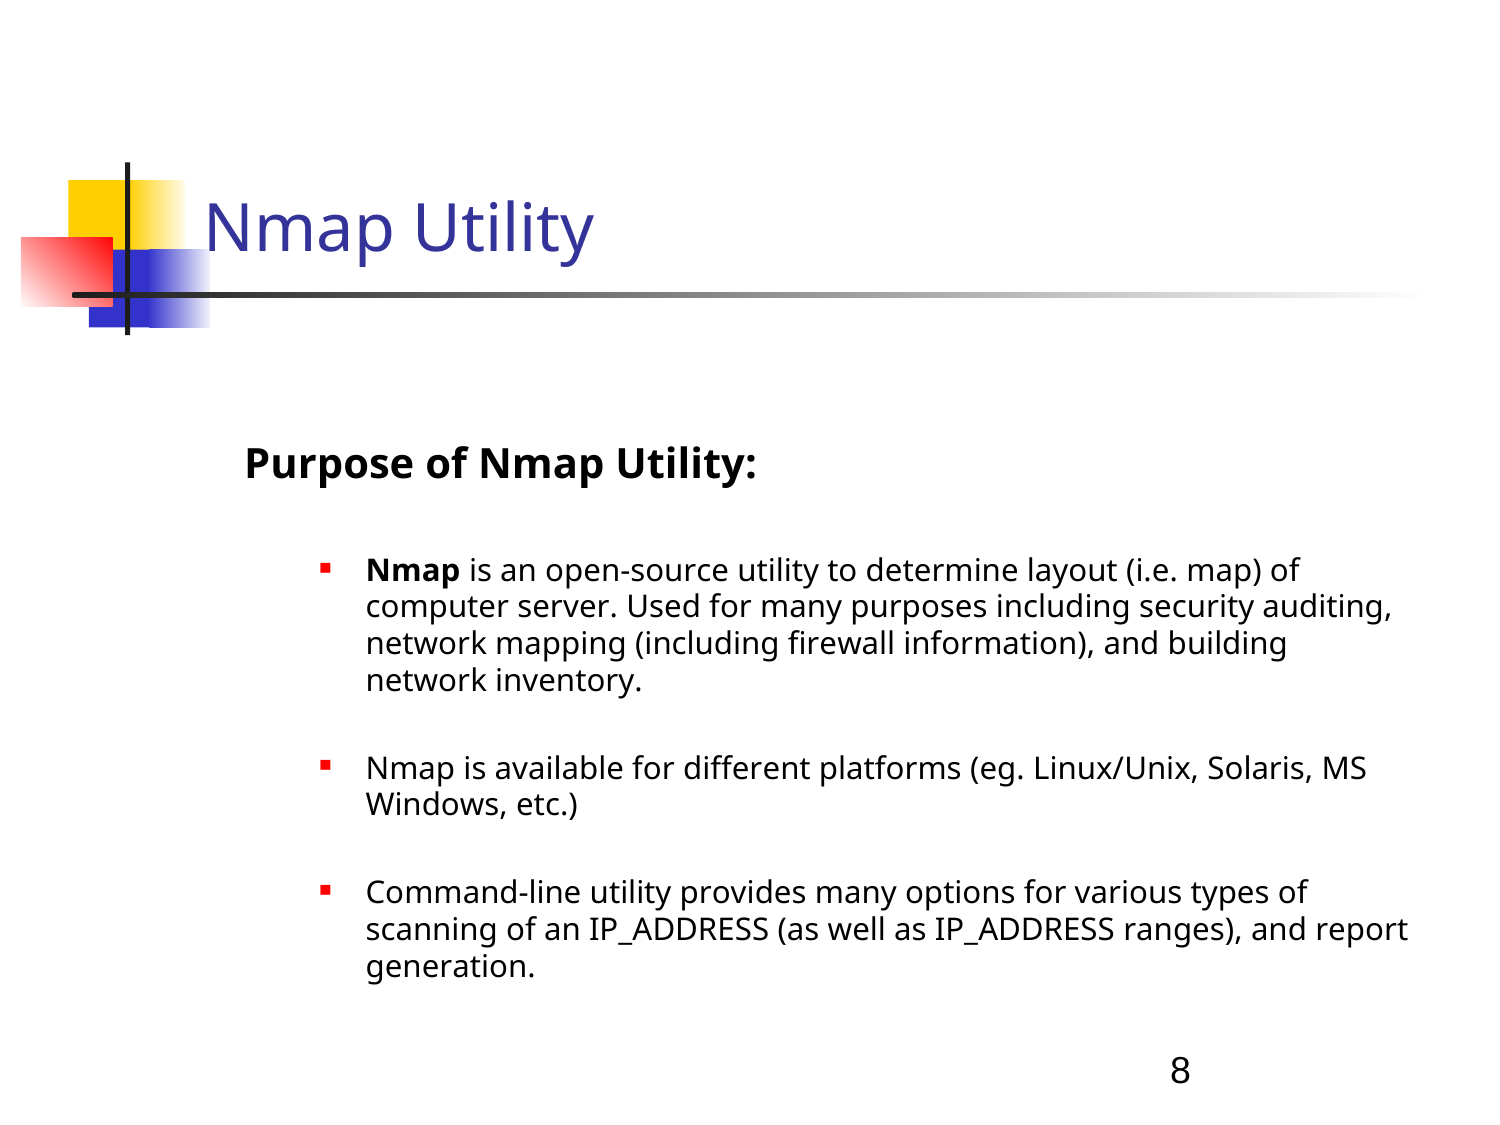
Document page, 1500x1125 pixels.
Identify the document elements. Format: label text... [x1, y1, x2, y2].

list Purpose of Nmap Utility: Nmap is an open-source utility to determine layout (i.e. map) of computer server. Used for many purposes including security auditing, network mapping (including firewall information), and building network inventory. Nmap is available for different platforms (eg. Linux/Unix, Solaris, MS Windows, etc.) Command-line utility provides many options for various types of scanning of an IP_ADDRESS (as well as IP_ADDRESS ranges), and report generation. [229, 365, 1434, 1034]
title Nmap Utility [188, 35, 1468, 276]
